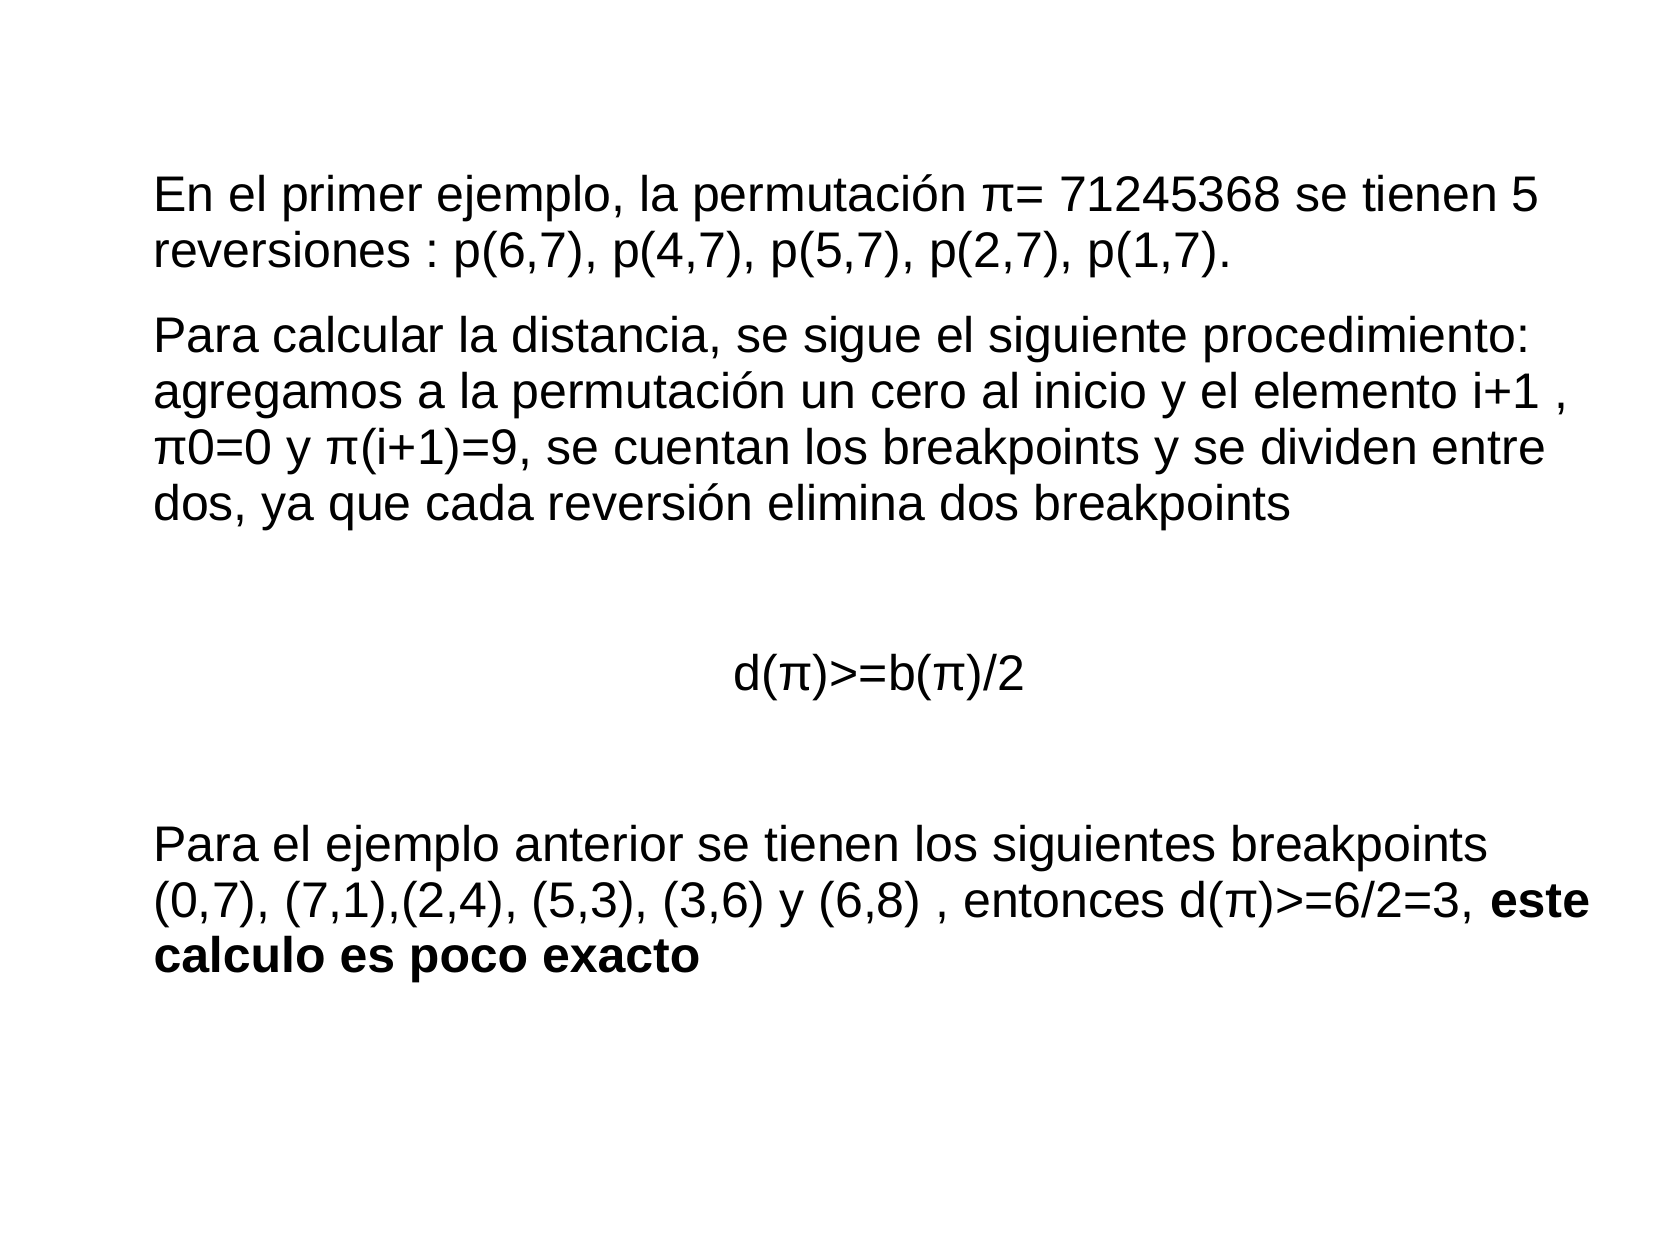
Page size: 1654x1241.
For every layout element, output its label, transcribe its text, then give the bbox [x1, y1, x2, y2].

list En el primer ejemplo, la permutación π= 71245368 se tienen 5 reversiones : p(6,7), p(4,7), p(5,7), p(2,7), p(1,7). Para calcular la distancia, se sigue el siguiente procedimiento: agregamos a la permutación un cero al inicio y el elemento i+1 , π0=0 y π(i+1)=9, se cuentan los breakpoints y se dividen entre dos, ya que cada reversión elimina dos breakpoints d(π)>=b(π)/2 Para el ejemplo anterior se tienen los siguientes breakpoints (0,7), (7,1),(2,4), (5,3), (3,6) y (6,8) , entonces d(π)>=6/2=3, este calculo es poco exacto [82, 72, 1607, 1111]
